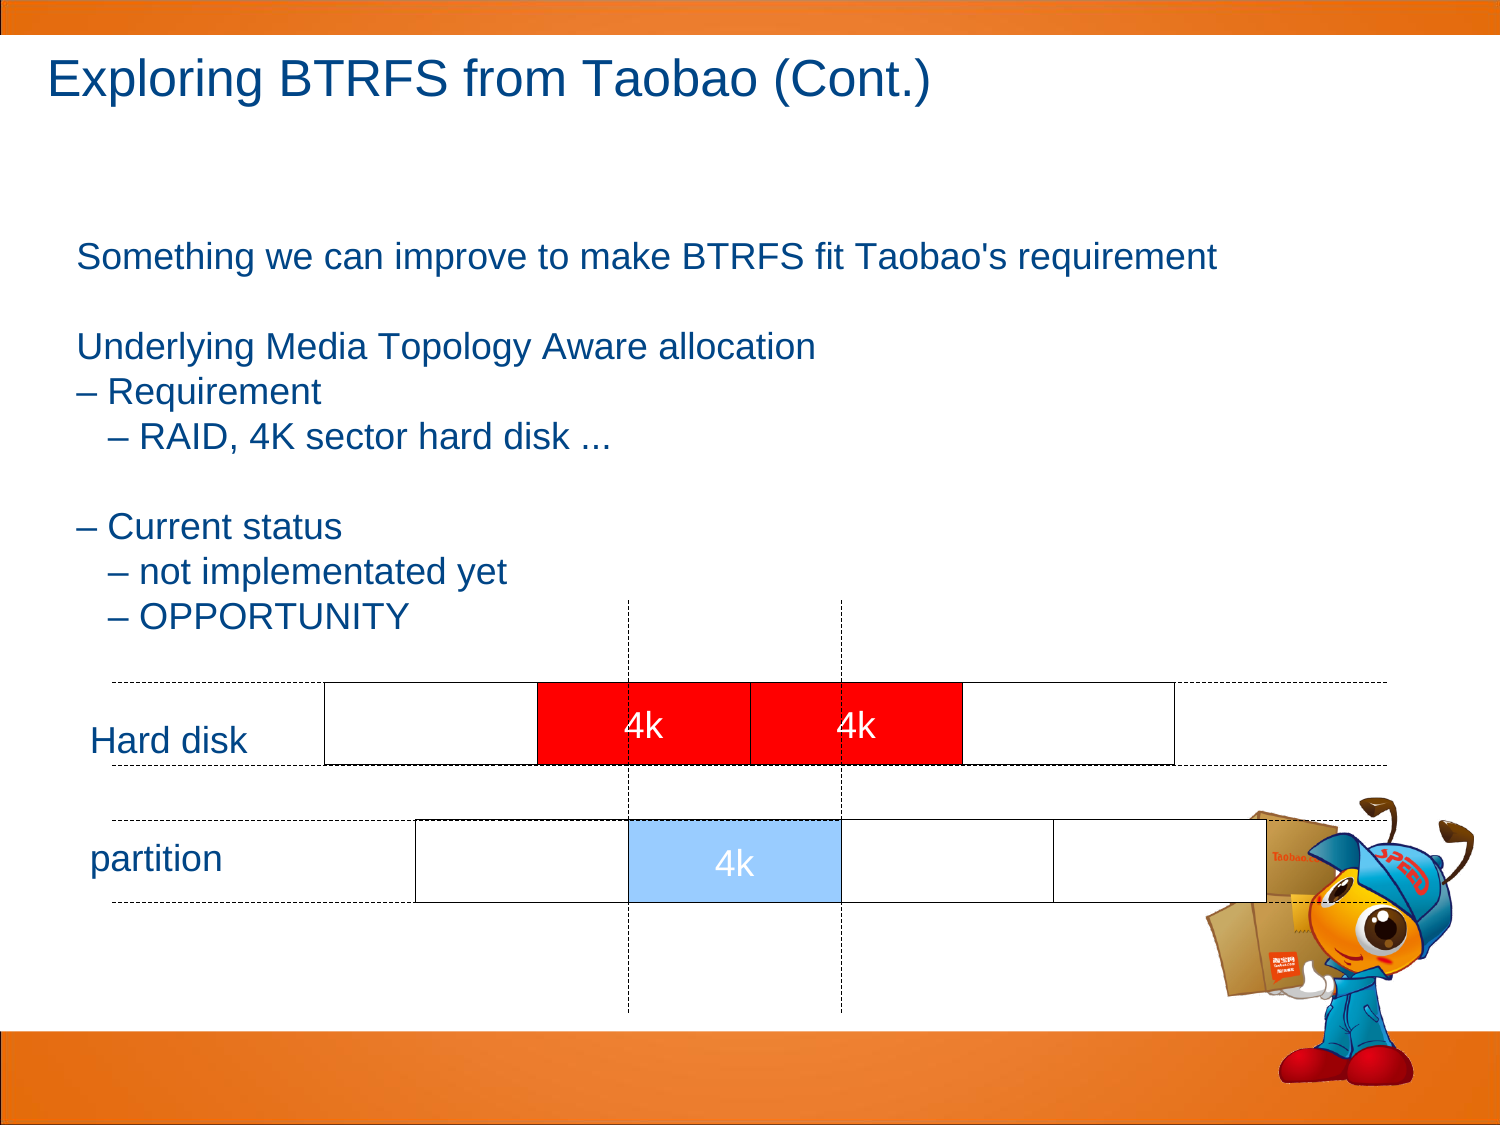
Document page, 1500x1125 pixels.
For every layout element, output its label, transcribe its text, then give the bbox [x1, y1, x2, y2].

text_box Something we can improve to make BTRFS fit Taobao's requirement Underlying Media Topology Aware allocation – Requirement – RAID, 4K sector hard disk ... – Current status – not implementated yet – OPPORTUNITY [61, 224, 1388, 645]
text_box 4k [750, 682, 962, 765]
text_box Hard disk [75, 708, 263, 769]
text_box 4k [841, 819, 1053, 903]
text_box 4k [415, 819, 628, 903]
text_box 4k [1053, 819, 1267, 903]
text_box Exploring BTRFS from Taobao (Cont.) [32, 37, 948, 115]
text_box 分区 [173, 820, 312, 900]
text_box 4k [537, 682, 750, 765]
picture [0, 785, 1500, 1125]
text_box 4k [324, 682, 537, 765]
text_box 4k [962, 682, 1175, 765]
text_box 4k [628, 819, 841, 903]
picture [0, 0, 1500, 35]
text_box partition [75, 826, 238, 887]
text_box 磁盘 [173, 682, 303, 758]
